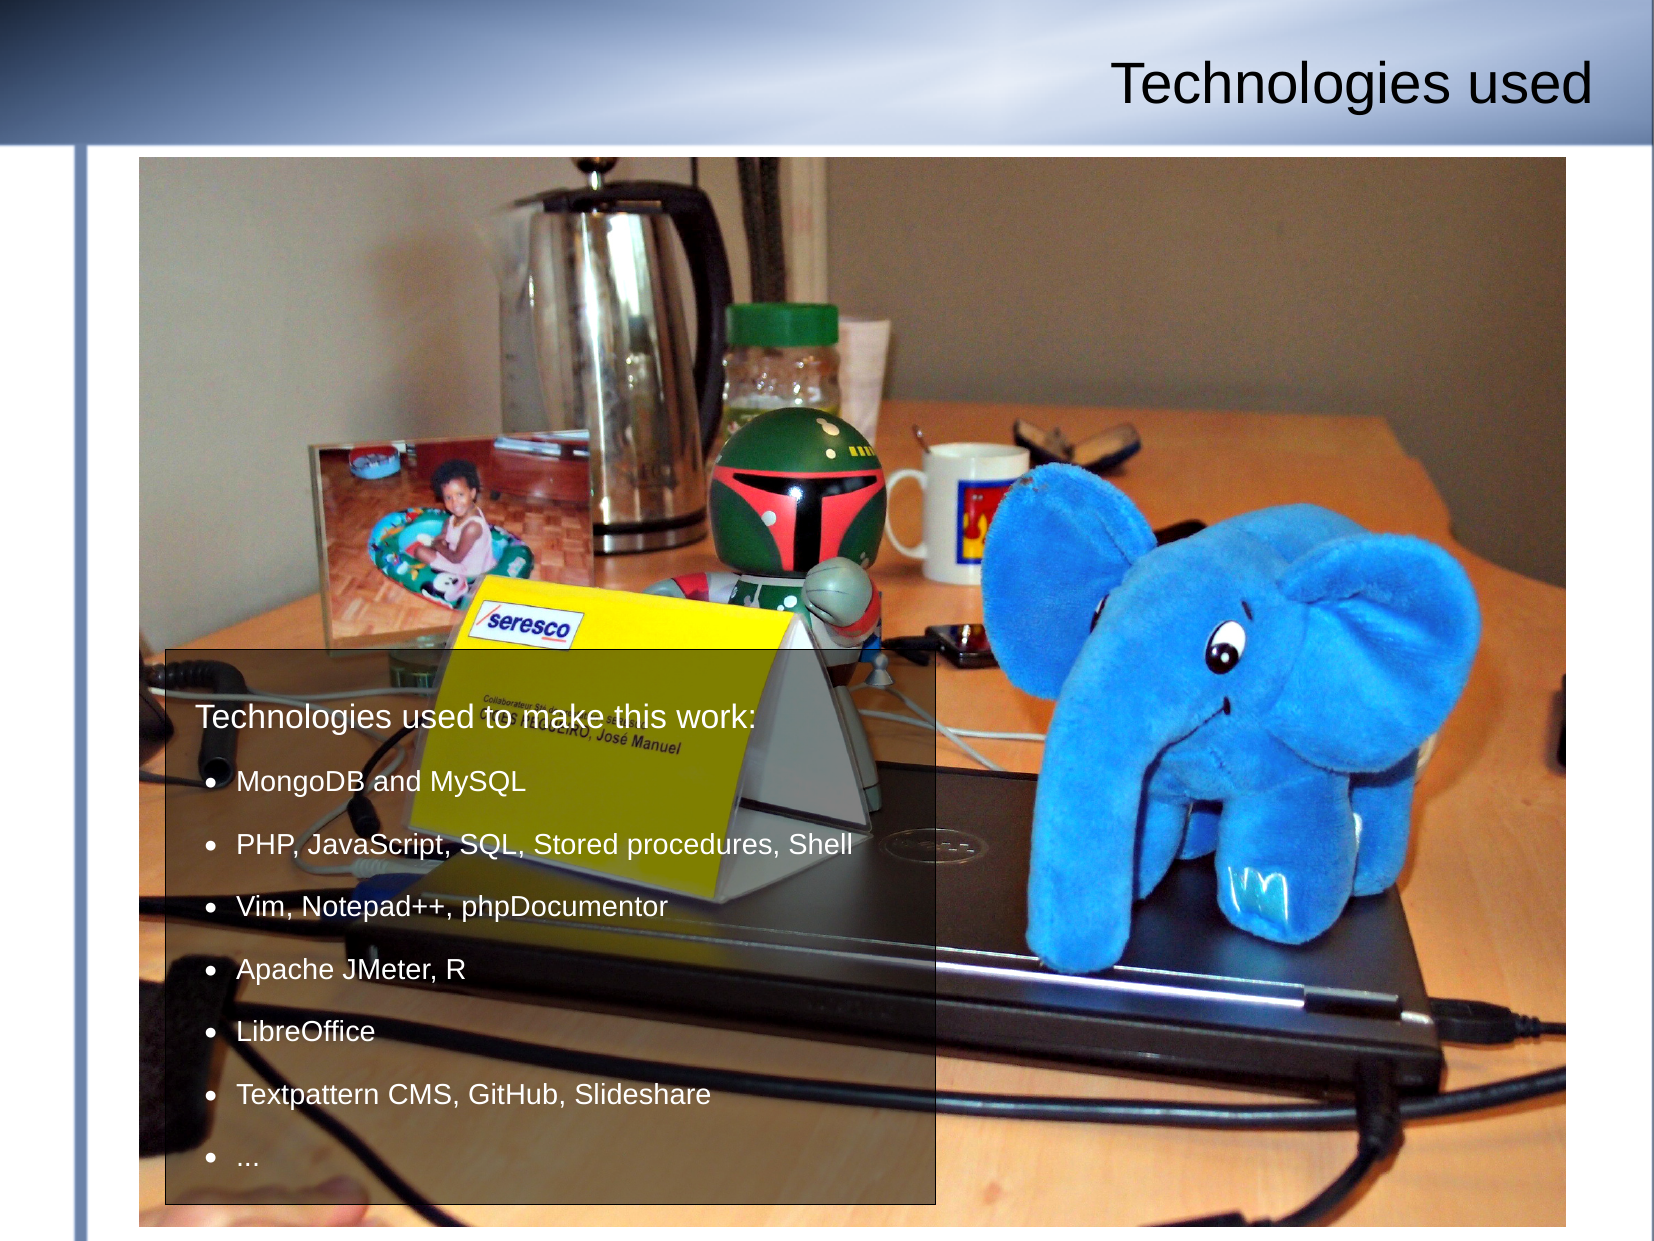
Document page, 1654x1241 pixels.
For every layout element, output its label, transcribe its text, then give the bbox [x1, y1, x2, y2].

list Technologies used to make this work: MongoDB and MySQL PHP, JavaScript, SQL, Stored procedures, Shell Vim, Notepad++, phpDocumentor Apache JMeter, R LibreOffice Textpattern CMS, GitHub, Slideshare ... [165, 649, 936, 1205]
picture [0, 0, 1654, 1241]
title Technologies used [154, 49, 1596, 118]
